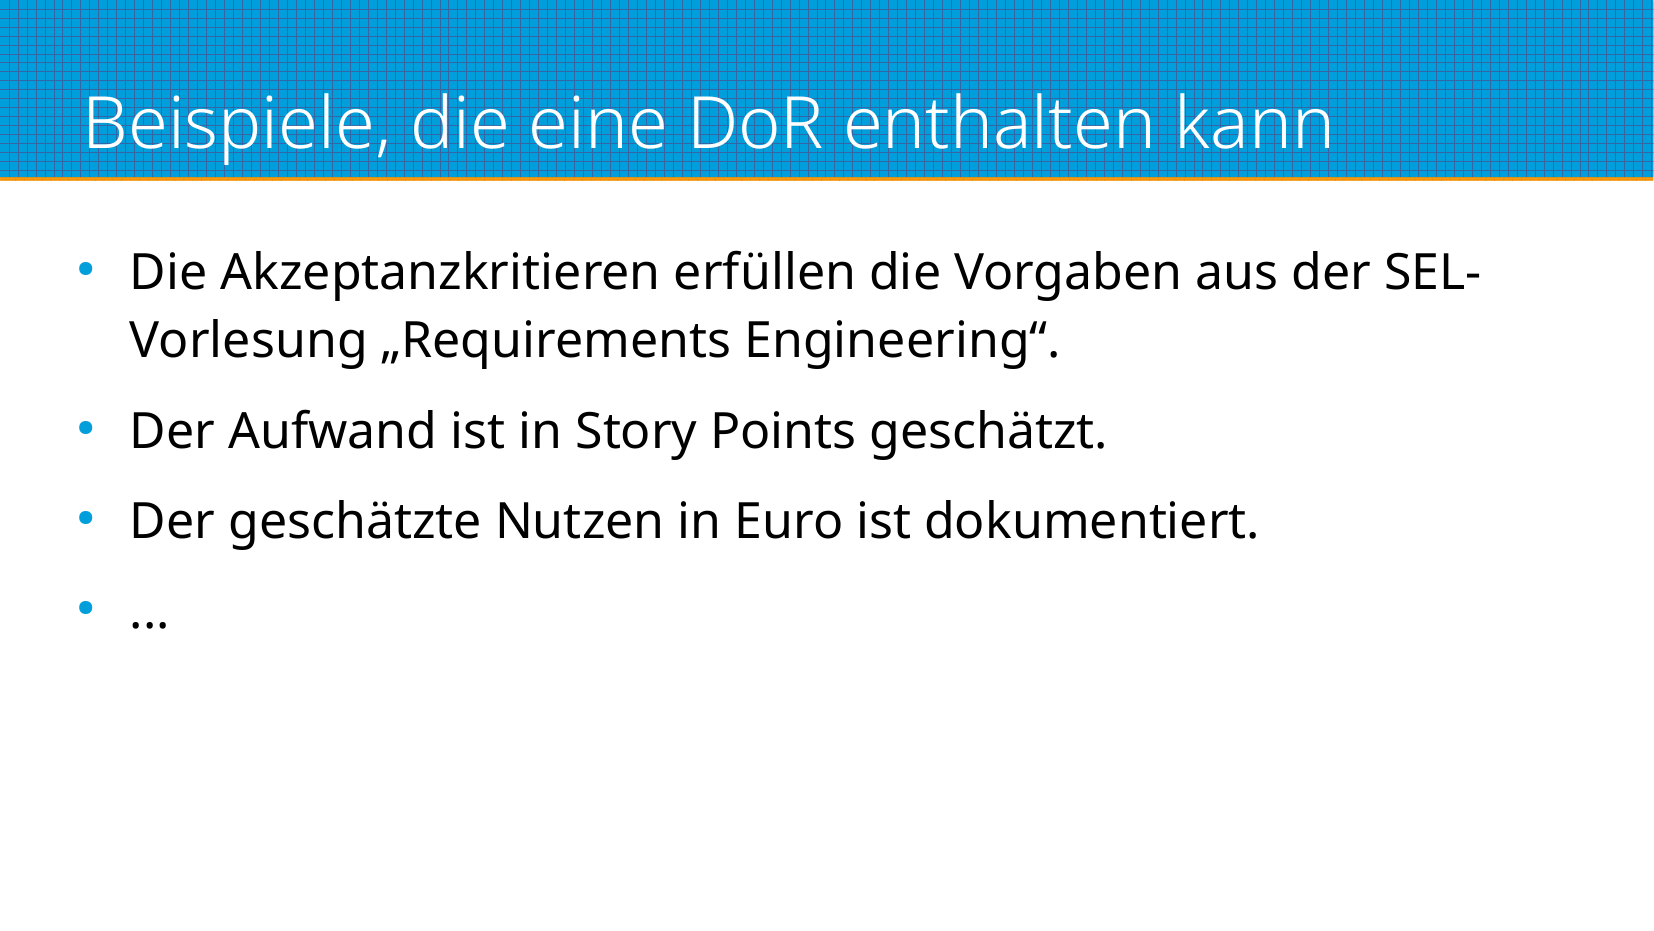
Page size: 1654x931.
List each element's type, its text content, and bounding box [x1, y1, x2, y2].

list Die Akzeptanzkritieren erfüllen die Vorgaben aus der SEL-Vorlesung „Requirements Engineering“. Der Aufwand ist in Story Points geschätzt. Der geschätzte Nutzen in Euro ist dokumentiert. ... [59, 236, 1572, 811]
title Beispiele, die eine DoR enthalten kann [82, 14, 1571, 171]
